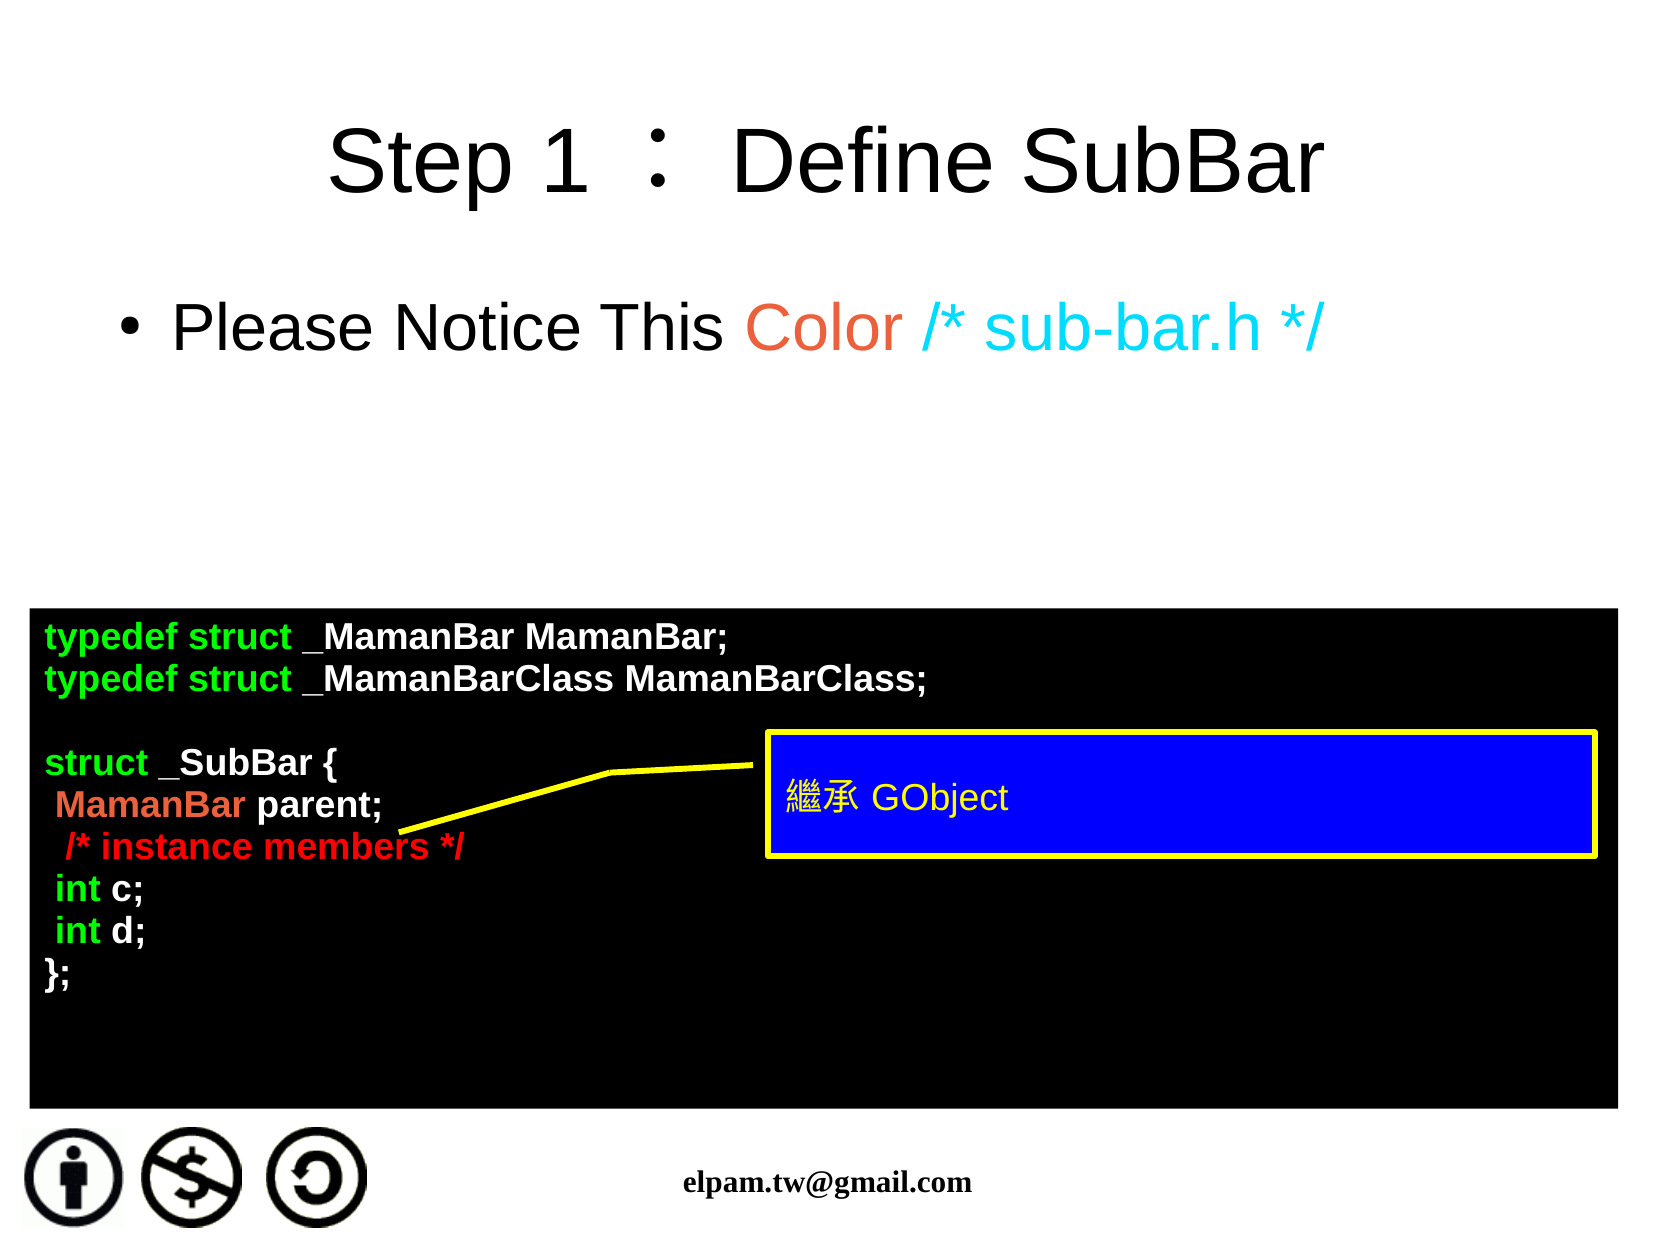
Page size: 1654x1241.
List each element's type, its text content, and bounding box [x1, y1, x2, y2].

text_box typedef struct _MamanBar MamanBar; typedef struct _MamanBarClass MamanBarClass; struct _SubBar { MamanBar parent; /* instance members */ int c; int d; }; [29, 608, 1619, 1109]
title Step 1：Define SubBar [82, 56, 1571, 250]
picture [23, 1127, 124, 1228]
list Please Notice This Color /* sub-bar.h */ [82, 290, 1571, 608]
picture [141, 1127, 242, 1228]
picture [266, 1127, 367, 1228]
text_box 繼承GObject [768, 732, 1595, 856]
